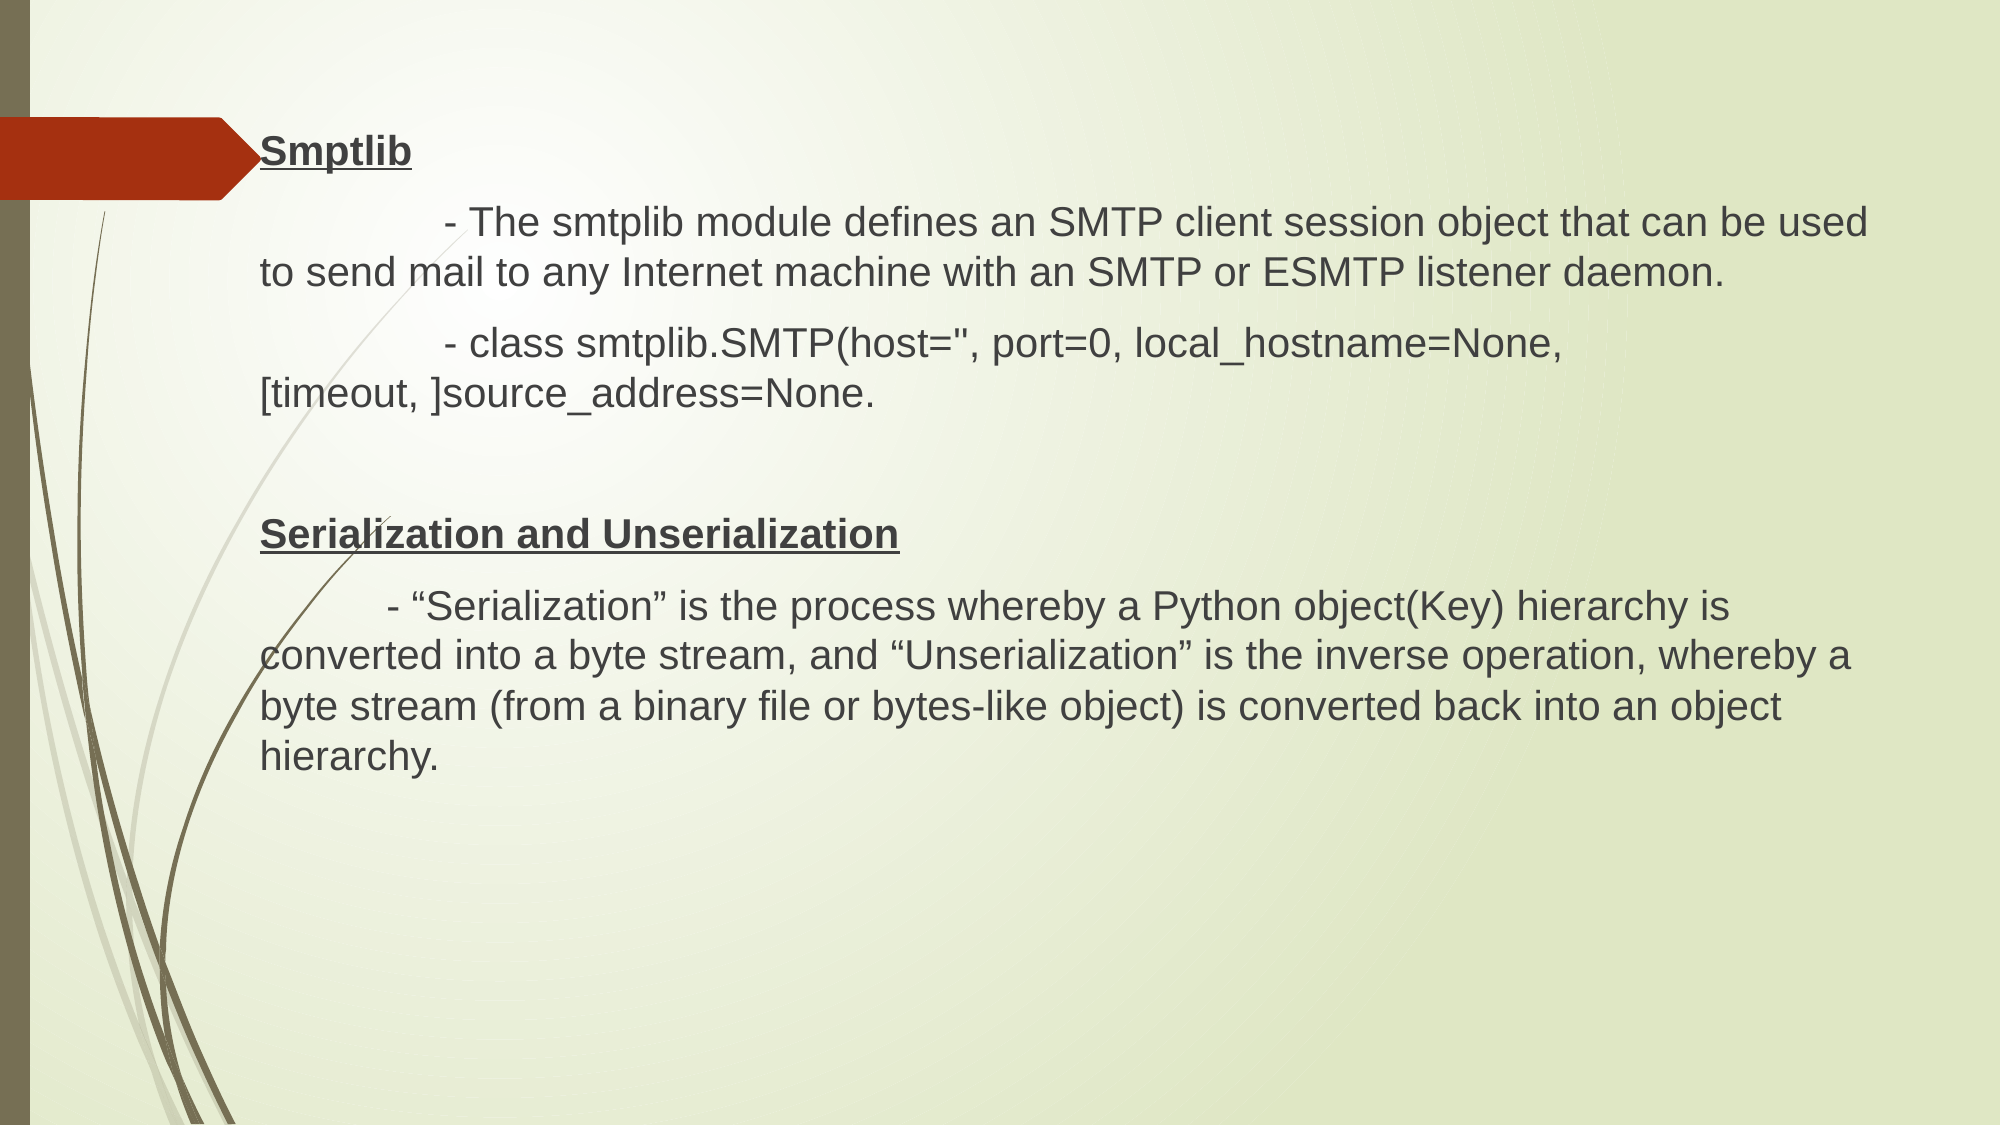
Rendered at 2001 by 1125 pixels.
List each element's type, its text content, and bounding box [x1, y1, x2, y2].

list Smptlib - The smtplib module defines an SMTP client session object that can be used to send mail to any Internet machine with an SMTP or ESMTP listener daemon. - class smtplib.SMTP(host='', port=0, local_hostname=None, [timeout, ]source_address=None. Serialization and Unserialization - “Serialization” is the process whereby a Python object(Key) hierarchy is converted into a byte stream, and “Unserialization” is the inverse operation, whereby a byte stream (from a binary file or bytes-like object) is converted back into an object hierarchy. [244, 116, 1910, 1015]
